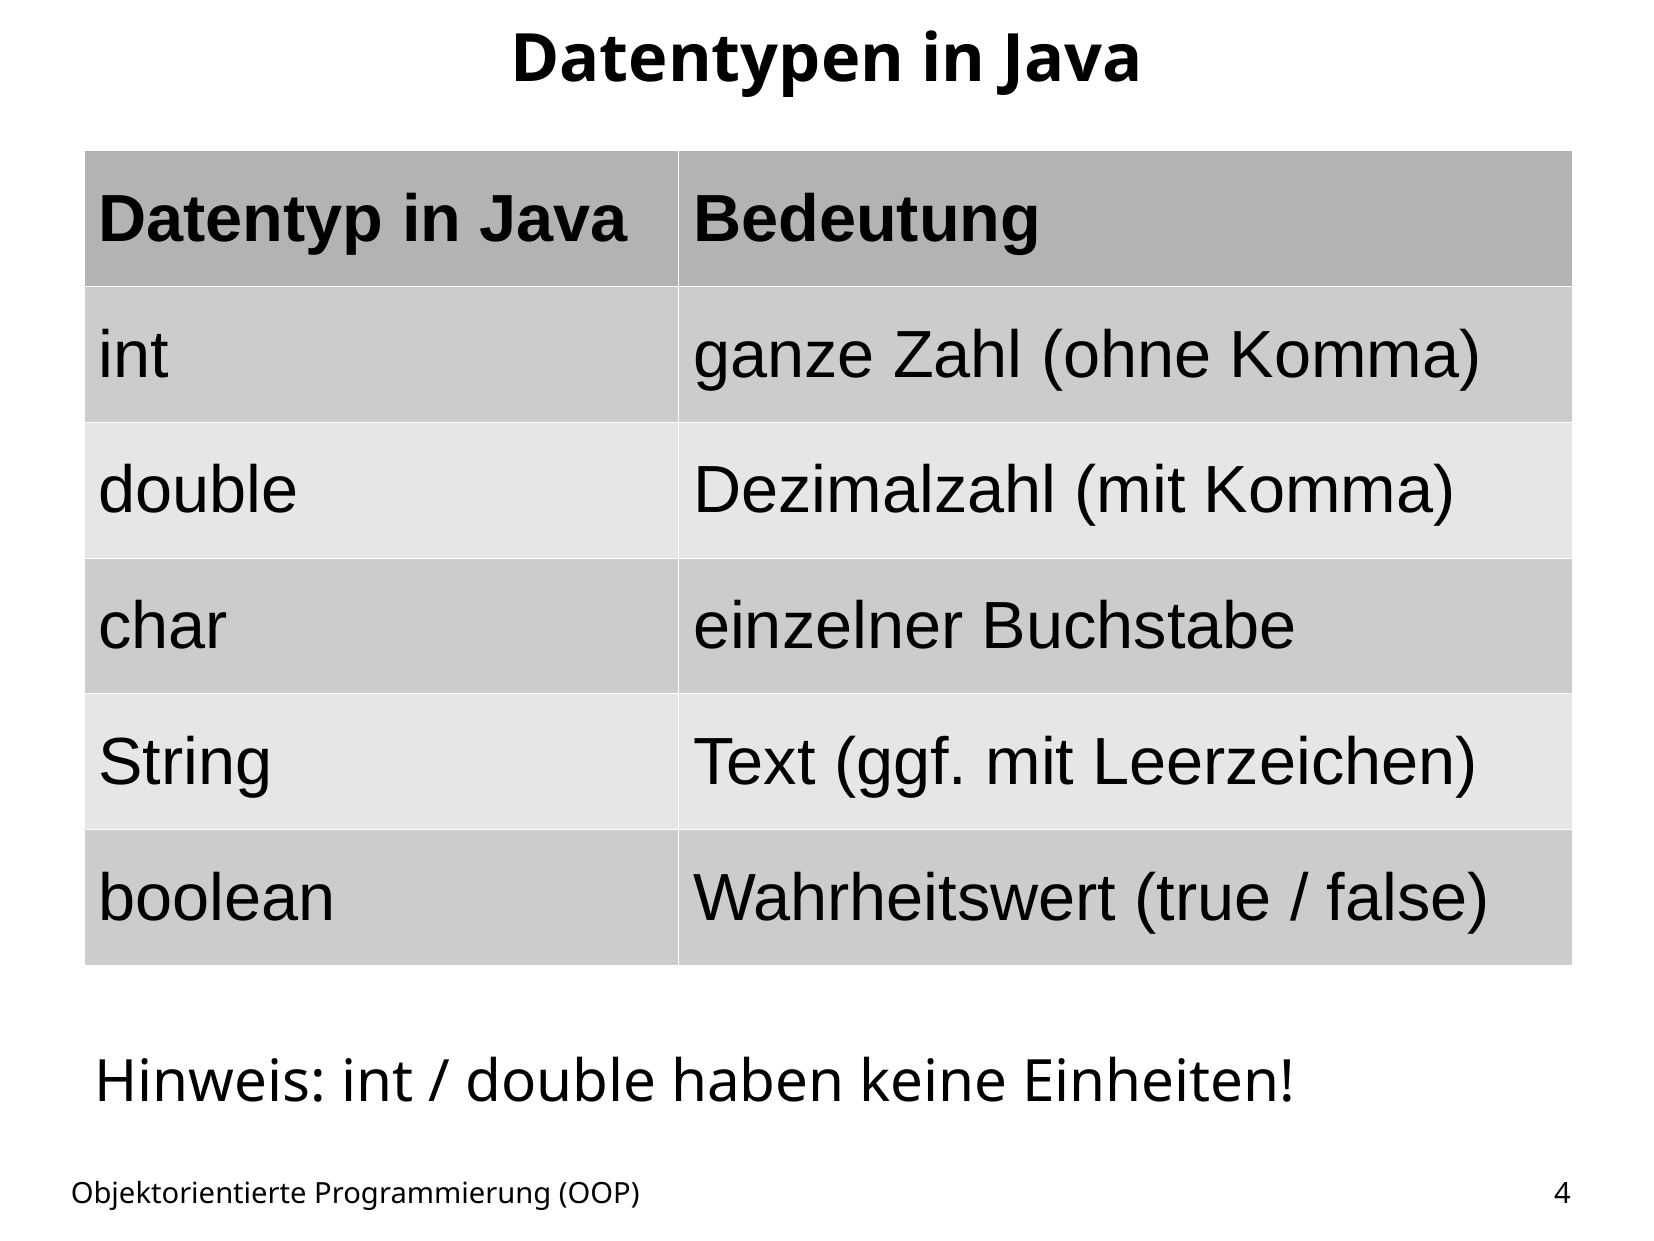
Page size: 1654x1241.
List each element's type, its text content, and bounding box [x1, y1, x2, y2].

table_cell Dezimalzahl (mit Komma) [679, 423, 1572, 558]
table_cell boolean [85, 830, 678, 965]
table_header Bedeutung [679, 151, 1572, 286]
table_cell ganze Zahl (ohne Komma) [679, 287, 1572, 422]
table_cell int [85, 287, 678, 422]
table_cell einzelner Buchstabe [679, 559, 1572, 693]
table_cell Wahrheitswert (true / false) [679, 830, 1572, 965]
table_header Datentyp in Java [85, 151, 678, 286]
list Hinweis: int / double haben keine Einheiten! [94, 1039, 1607, 1146]
table_cell char [85, 559, 678, 693]
title Datentypen in Java [0, 5, 1654, 107]
table_cell Text (ggf. mit Leerzeichen) [679, 694, 1572, 829]
table_cell double [85, 423, 678, 558]
table_cell String [85, 694, 678, 829]
